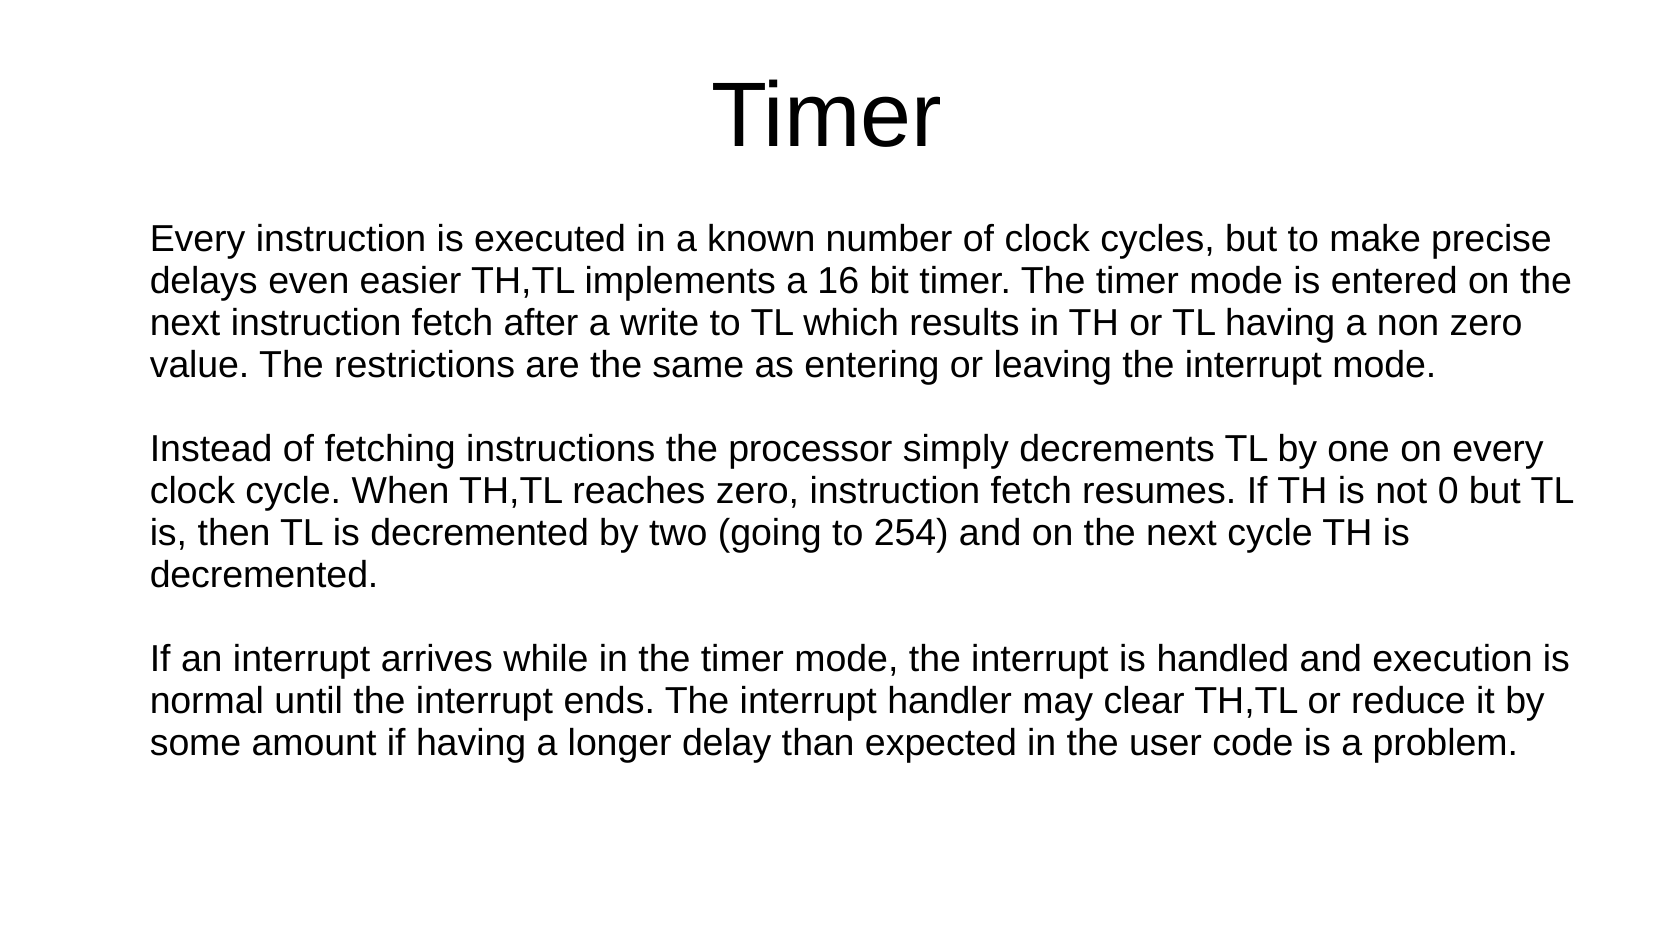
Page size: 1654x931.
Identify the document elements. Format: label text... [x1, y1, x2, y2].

title Timer [82, 37, 1571, 193]
text_box Every instruction is executed in a known number of clock cycles, but to make precise delays even easier TH,TL implements a 16 bit timer. The timer mode is entered on the next instruction fetch after a write to TL which results in TH or TL having a non zero value. The restrictions are the same as entering or leaving the interrupt mode. Instead of fetching instructions the processor simply decrements TL by one on every clock cycle. When TH,TL reaches zero, instruction fetch resumes. If TH is not 0 but TL is, then TL is decremented by two (going to 254) and on the next cycle TH is decremented. If an interrupt arrives while in the timer mode, the interrupt is handled and execution is normal until the interrupt ends. The interrupt handler may clear TH,TL or reduce it by some amount if having a longer delay than expected in the user code is a problem. [135, 210, 1591, 855]
